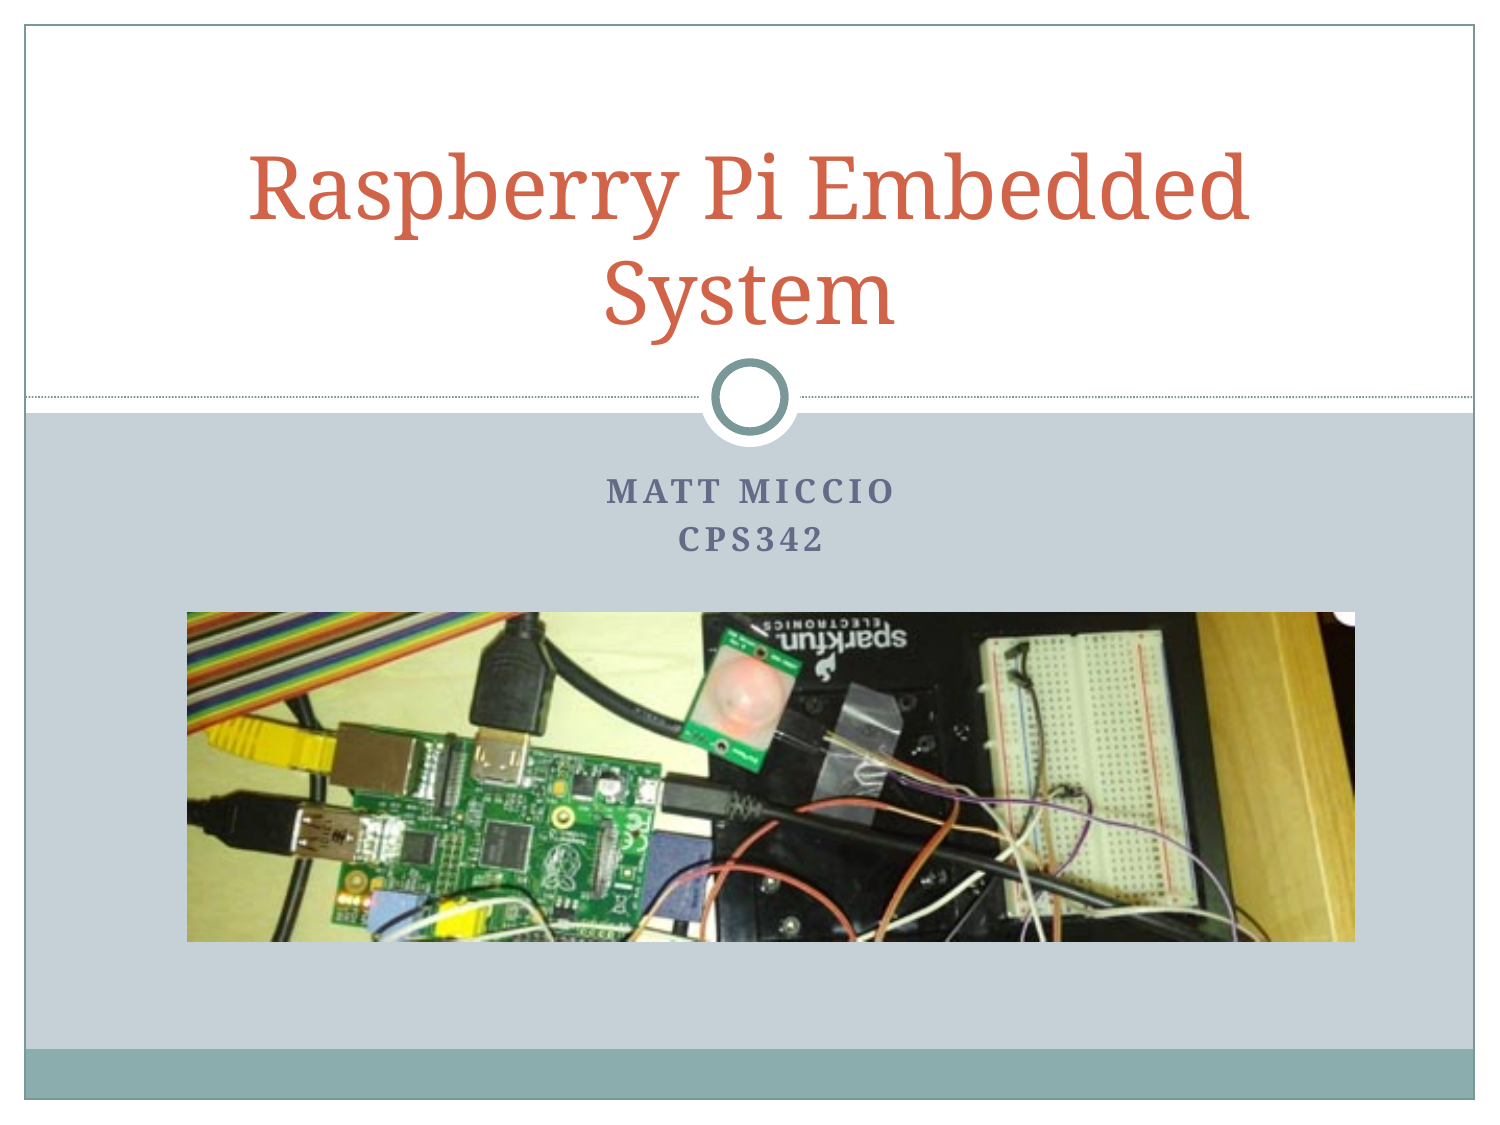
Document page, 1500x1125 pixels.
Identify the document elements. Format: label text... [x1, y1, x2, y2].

subtitle Matt Miccio CPS342 [225, 462, 1276, 612]
title Raspberry Pi Embedded System [112, 62, 1388, 350]
picture [187, 612, 1355, 942]
